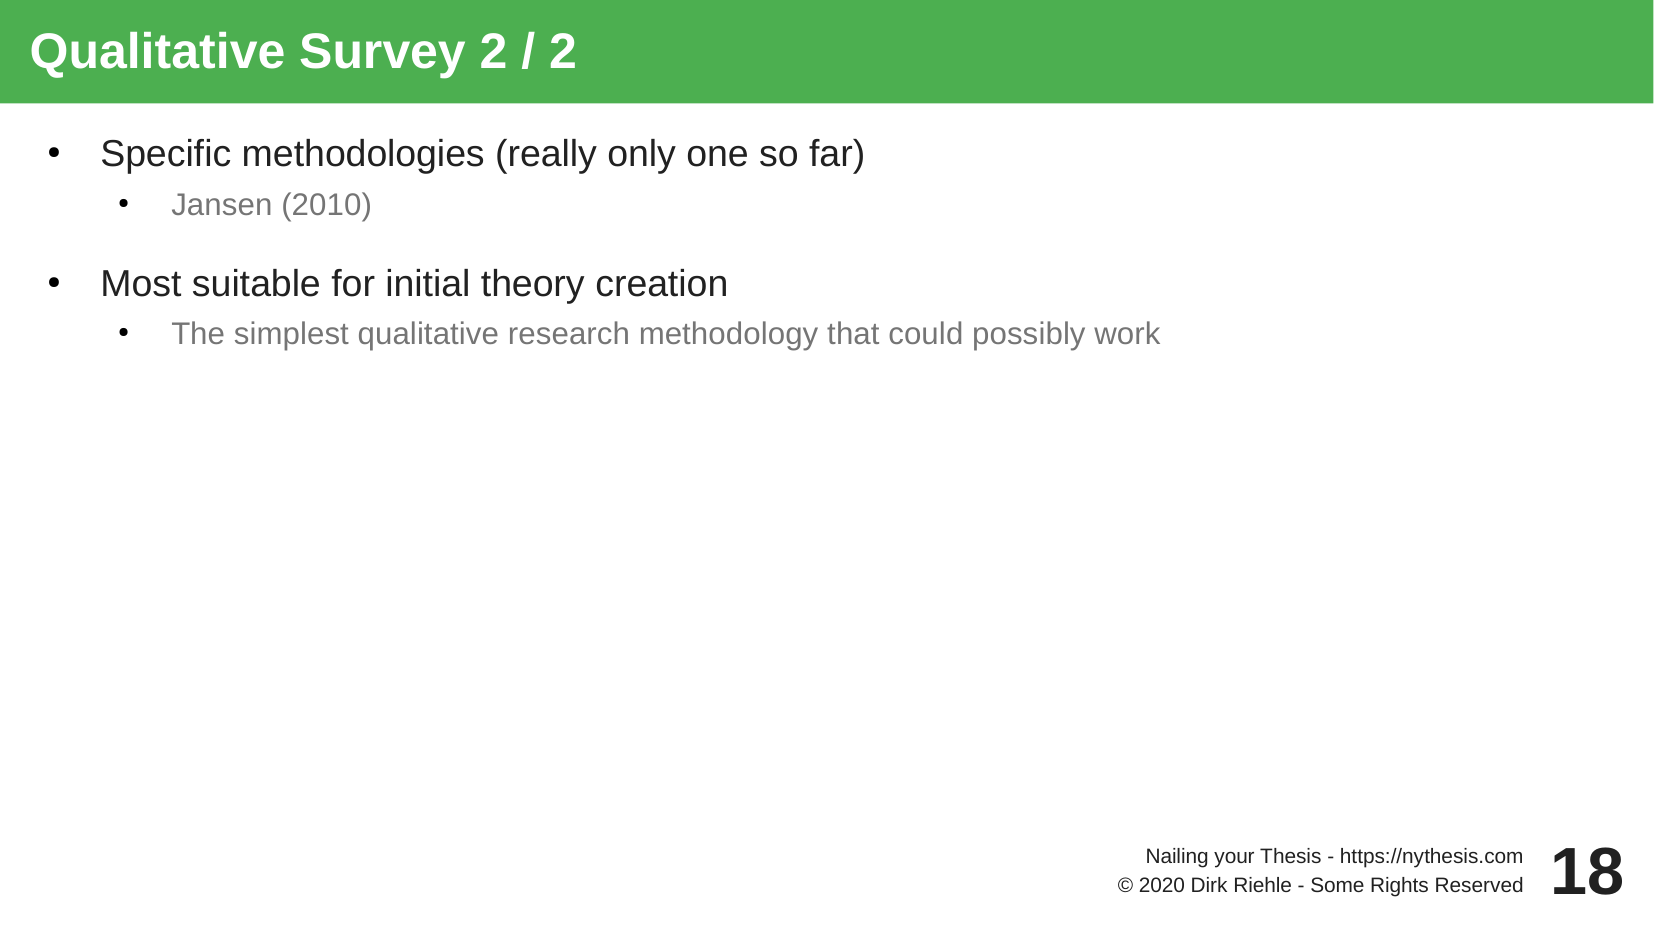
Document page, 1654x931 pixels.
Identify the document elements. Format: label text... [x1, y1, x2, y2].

title Qualitative Survey 2 / 2 [0, 0, 1654, 104]
list Specific methodologies (really only one so far) Jansen (2010) Most suitable for initial theory creation The simplest qualitative research methodology that could possibly work [29, 132, 1625, 813]
